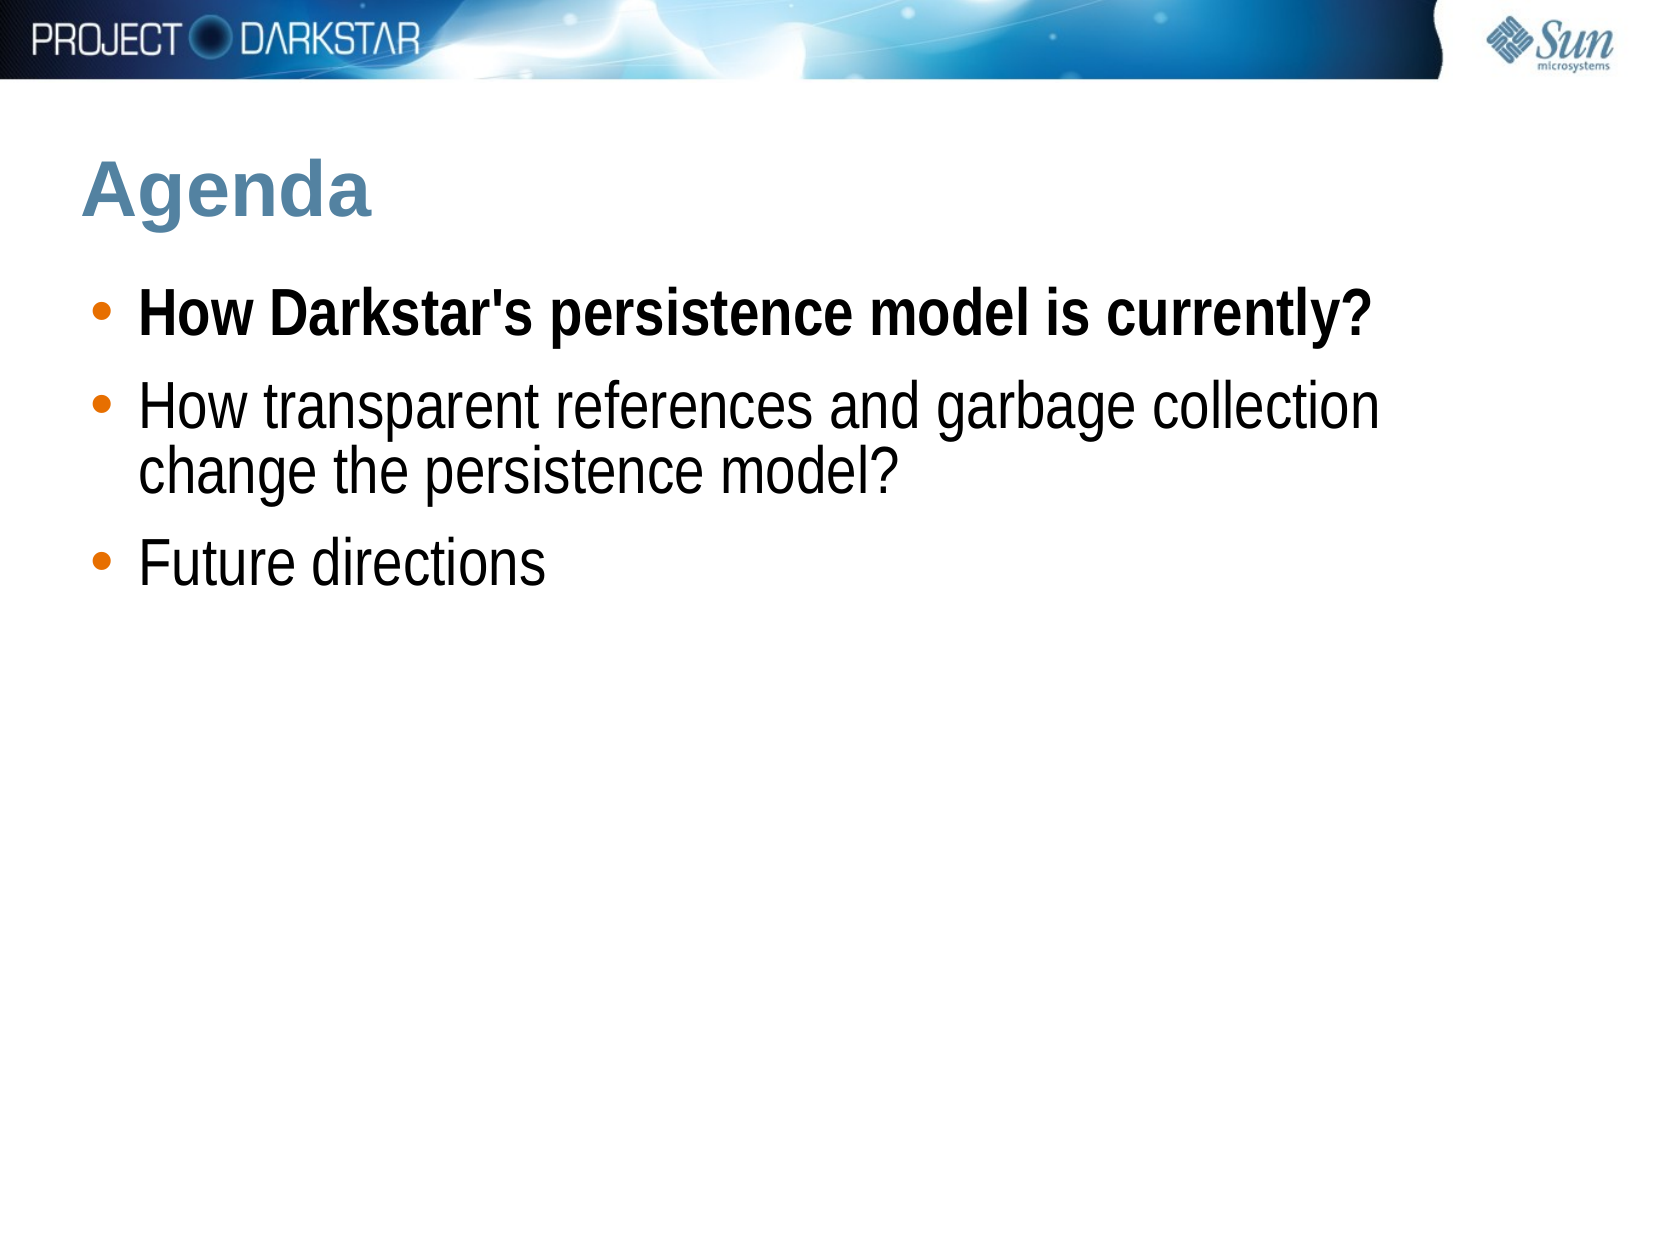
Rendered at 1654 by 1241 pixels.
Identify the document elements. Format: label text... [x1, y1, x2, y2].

list How Darkstar's persistence model is currently? How transparent references and garbage collection change the persistence model? Future directions [71, 283, 1545, 1121]
picture [0, 0, 1654, 83]
title Agenda [80, 135, 1582, 251]
